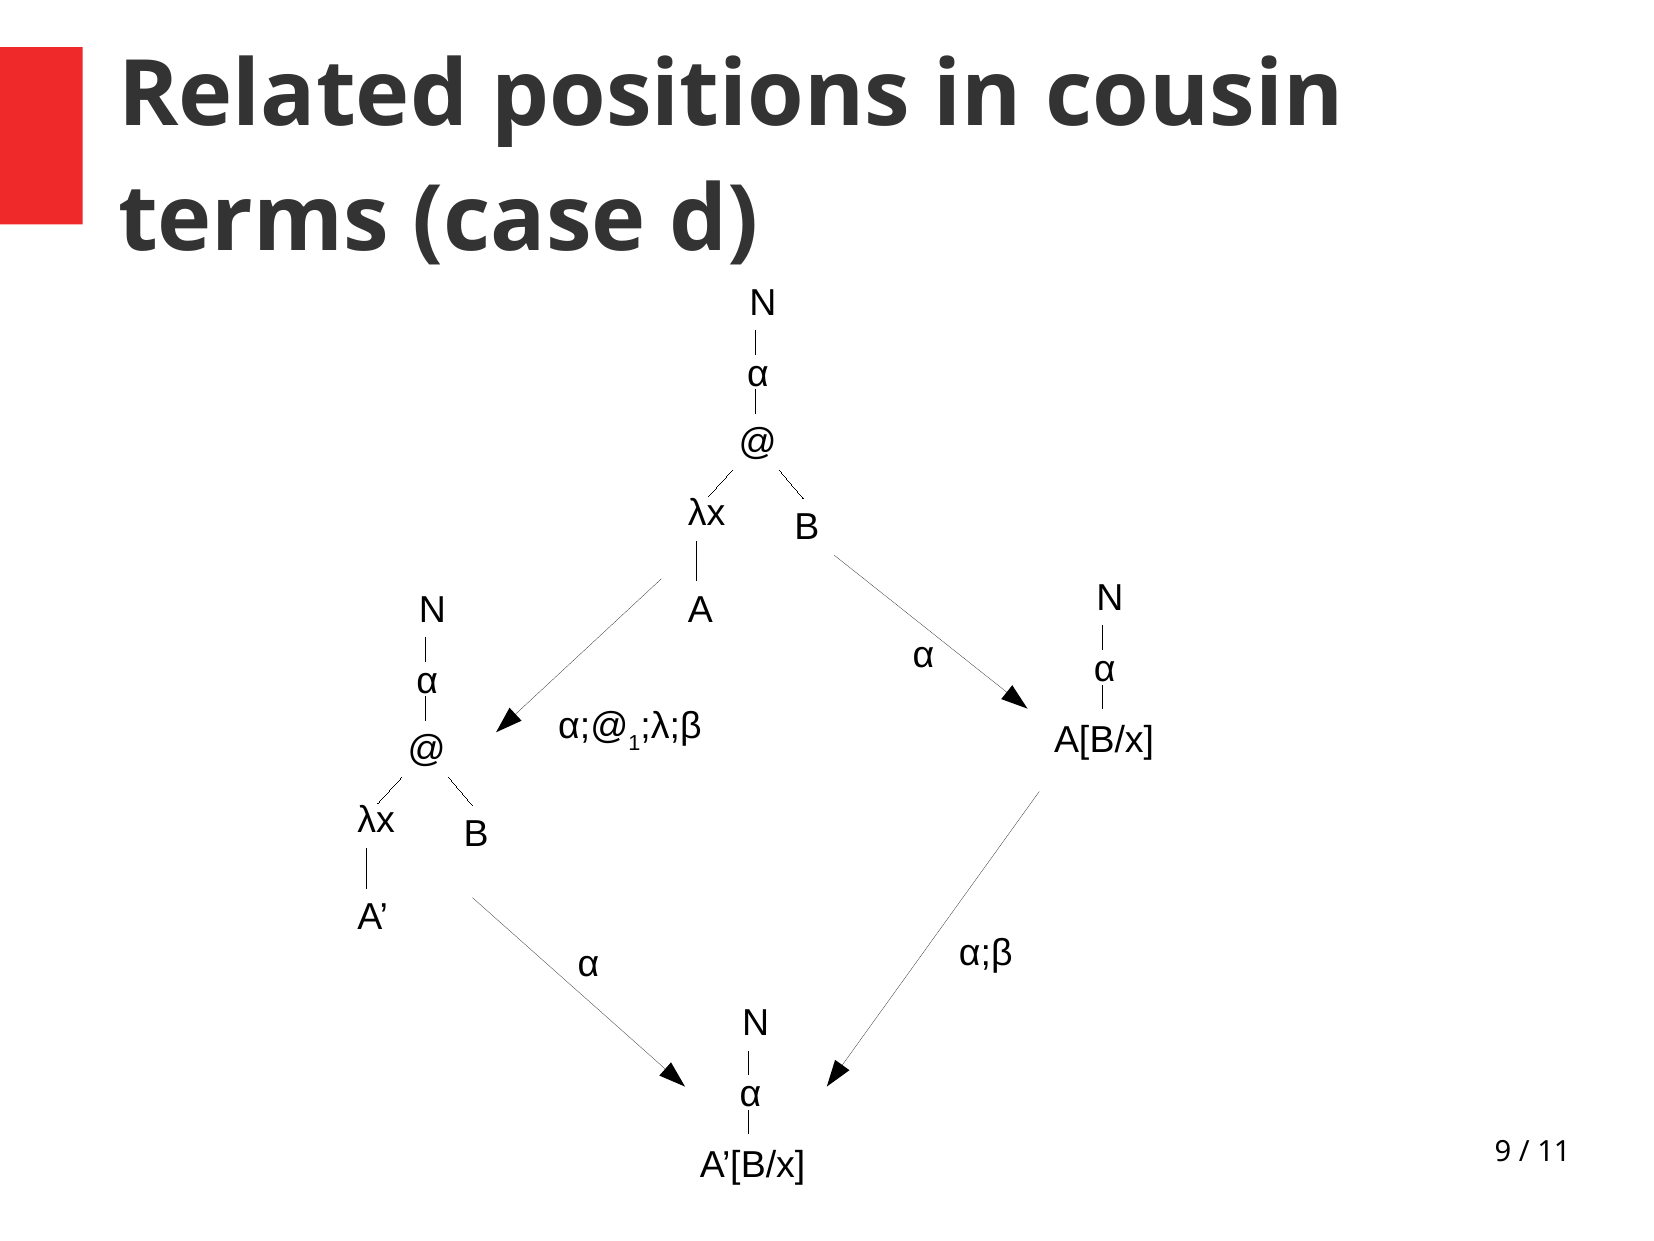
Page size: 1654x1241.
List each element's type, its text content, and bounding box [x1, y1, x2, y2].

text_box N [403, 580, 461, 638]
text_box A[B/x] [1039, 710, 1193, 768]
text_box α [562, 935, 615, 993]
text_box A’[B/x] [685, 1136, 839, 1193]
text_box N [727, 994, 784, 1052]
text_box α [1079, 640, 1131, 697]
text_box N [734, 273, 792, 331]
text_box B [779, 498, 835, 556]
text_box B [448, 805, 504, 863]
text_box N [1081, 569, 1139, 626]
text_box α [724, 1065, 777, 1123]
text_box α [732, 344, 784, 402]
text_box A’ [342, 888, 414, 945]
text_box α [897, 625, 950, 683]
text_box α;@1;λ;β [543, 696, 717, 763]
text_box @ [723, 413, 792, 471]
text_box λx [342, 791, 414, 849]
text_box A [673, 580, 728, 638]
title Related positions in cousin terms (case d) [118, 45, 1571, 260]
text_box λx [673, 484, 745, 542]
text_box α [401, 651, 453, 709]
text_box @ [393, 720, 461, 778]
text_box α;β [944, 923, 1028, 981]
